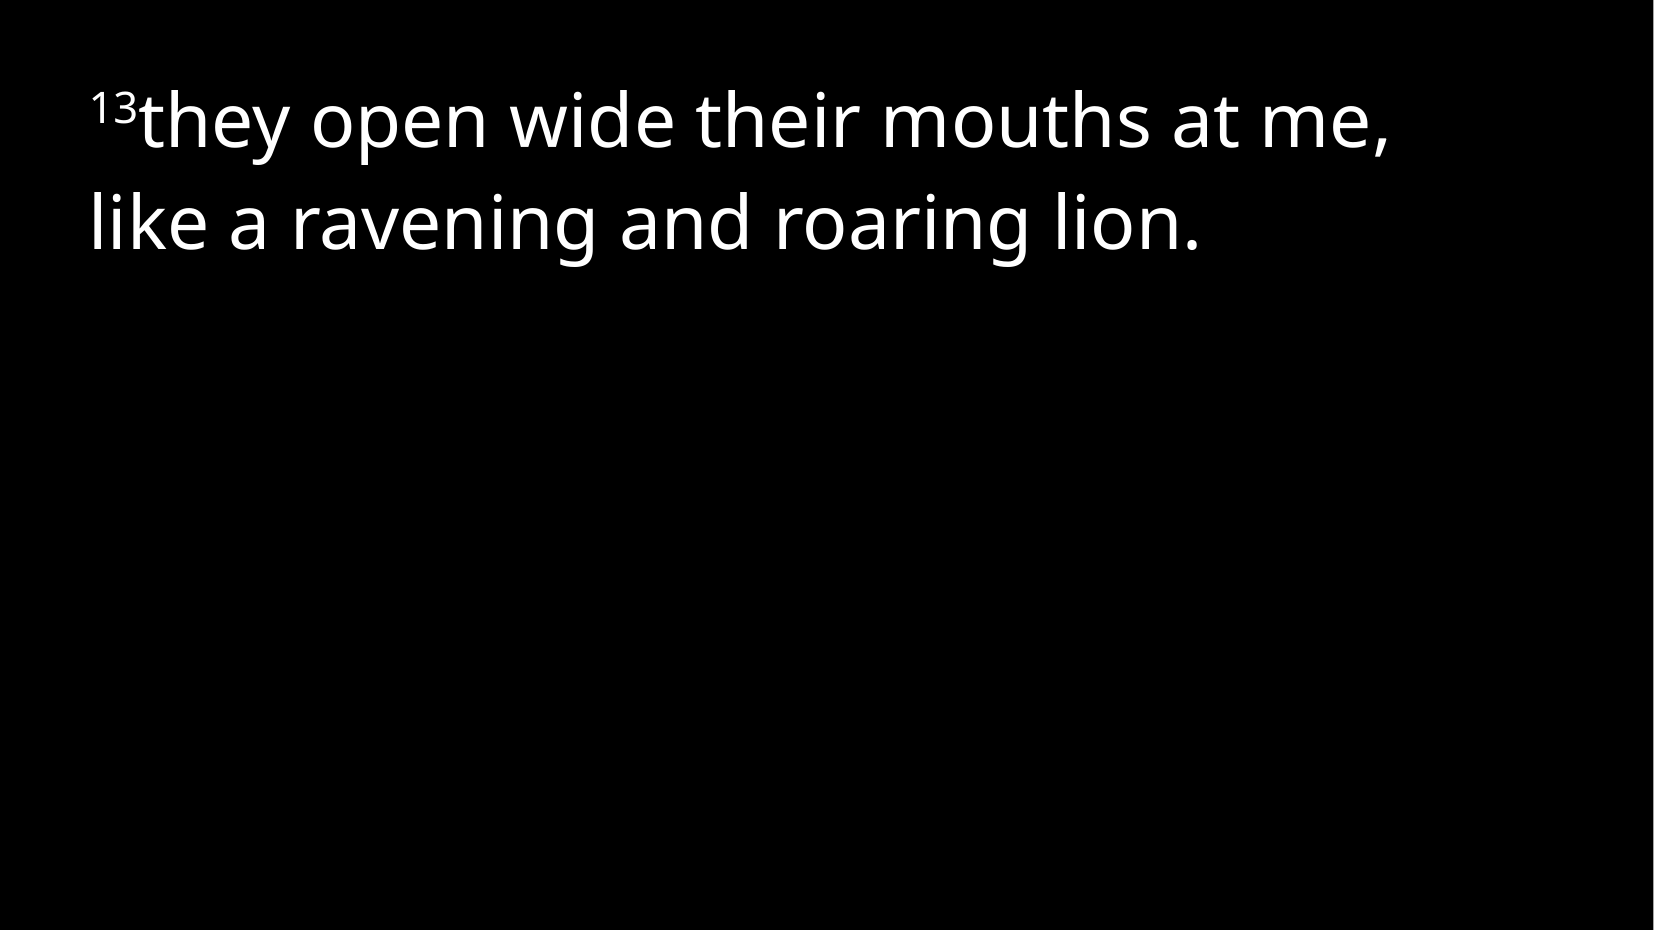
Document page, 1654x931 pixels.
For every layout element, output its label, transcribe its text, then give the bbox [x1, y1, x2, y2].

text_box 13they open wide their mouths at me, like a ravening and roaring lion. [73, 60, 1574, 286]
